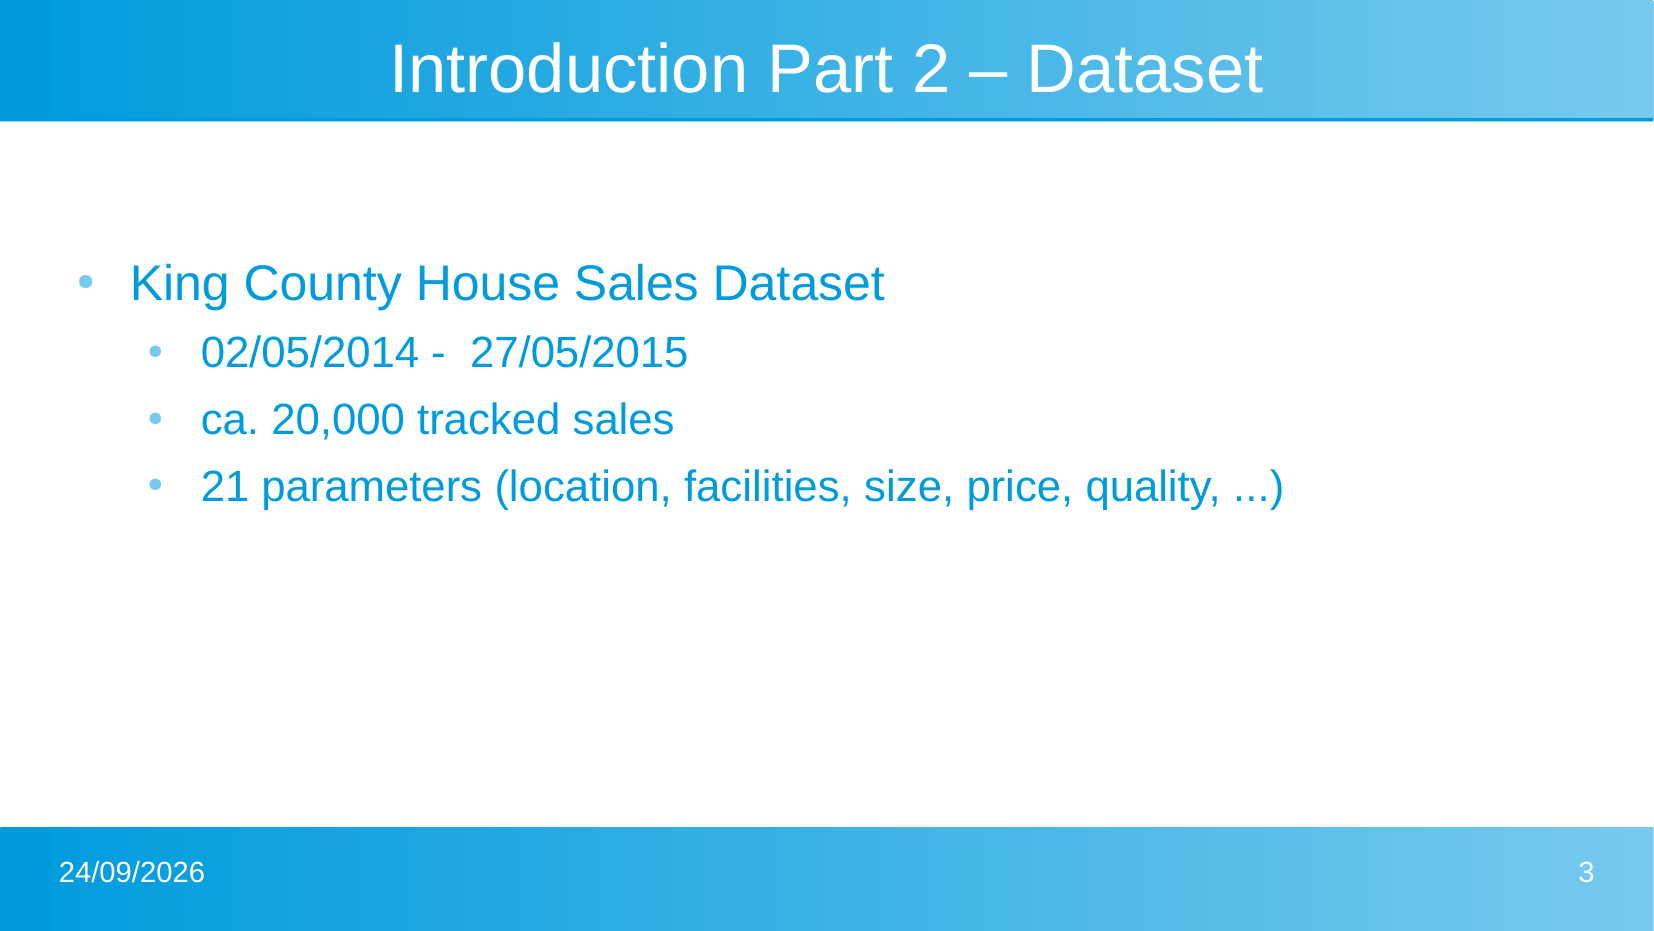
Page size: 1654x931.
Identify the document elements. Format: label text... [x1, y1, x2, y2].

list King County House Sales Dataset 02/05/2014 - 27/05/2015 ca. 20,000 tracked sales 21 parameters (location, facilities, size, price, quality, ...) [59, 177, 1595, 768]
title Introduction Part 2 – Dataset [59, 29, 1595, 108]
